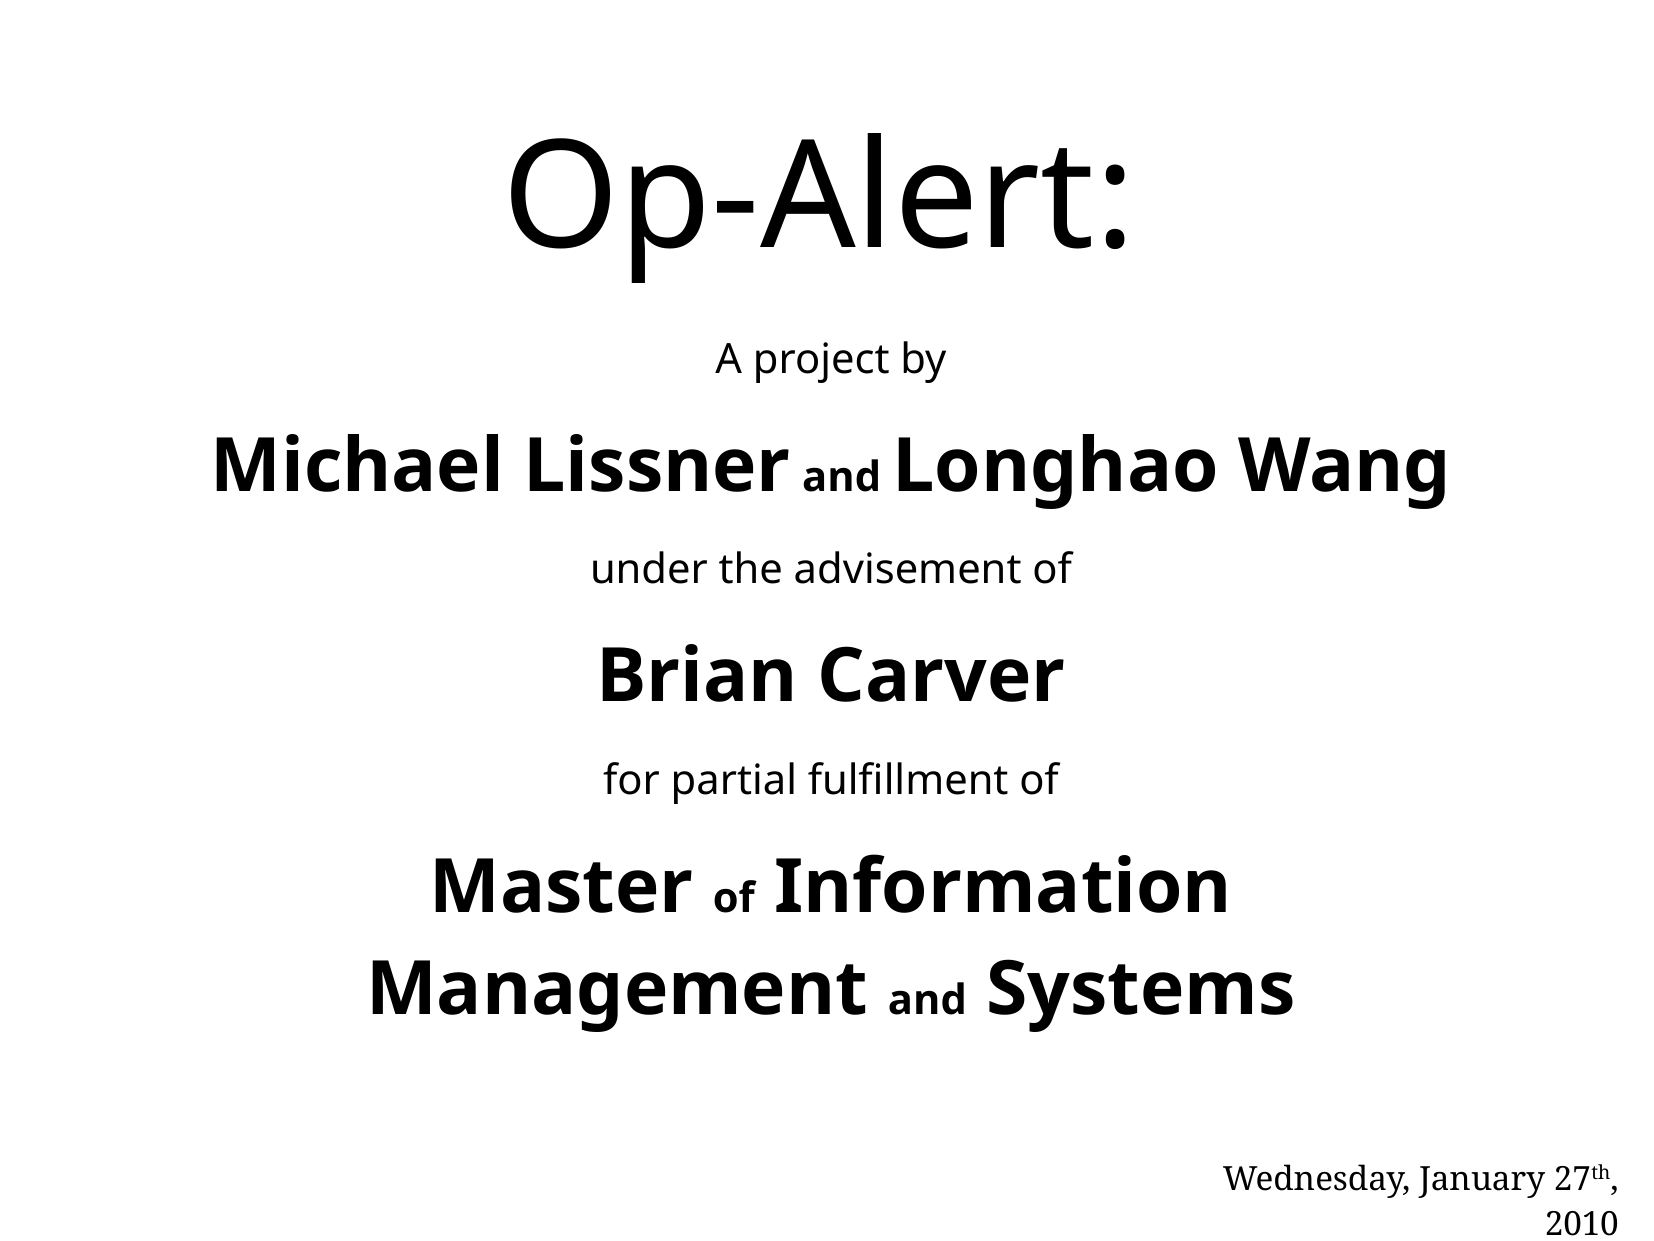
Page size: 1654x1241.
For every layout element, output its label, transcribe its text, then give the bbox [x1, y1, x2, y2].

subtitle A project by Michael Lissner and Longhao Wang under the advisement of Brian Carver for partial fulfillment of Master of Information Management and Systems [86, 345, 1576, 1134]
title Op-Alert: [75, 85, 1564, 293]
